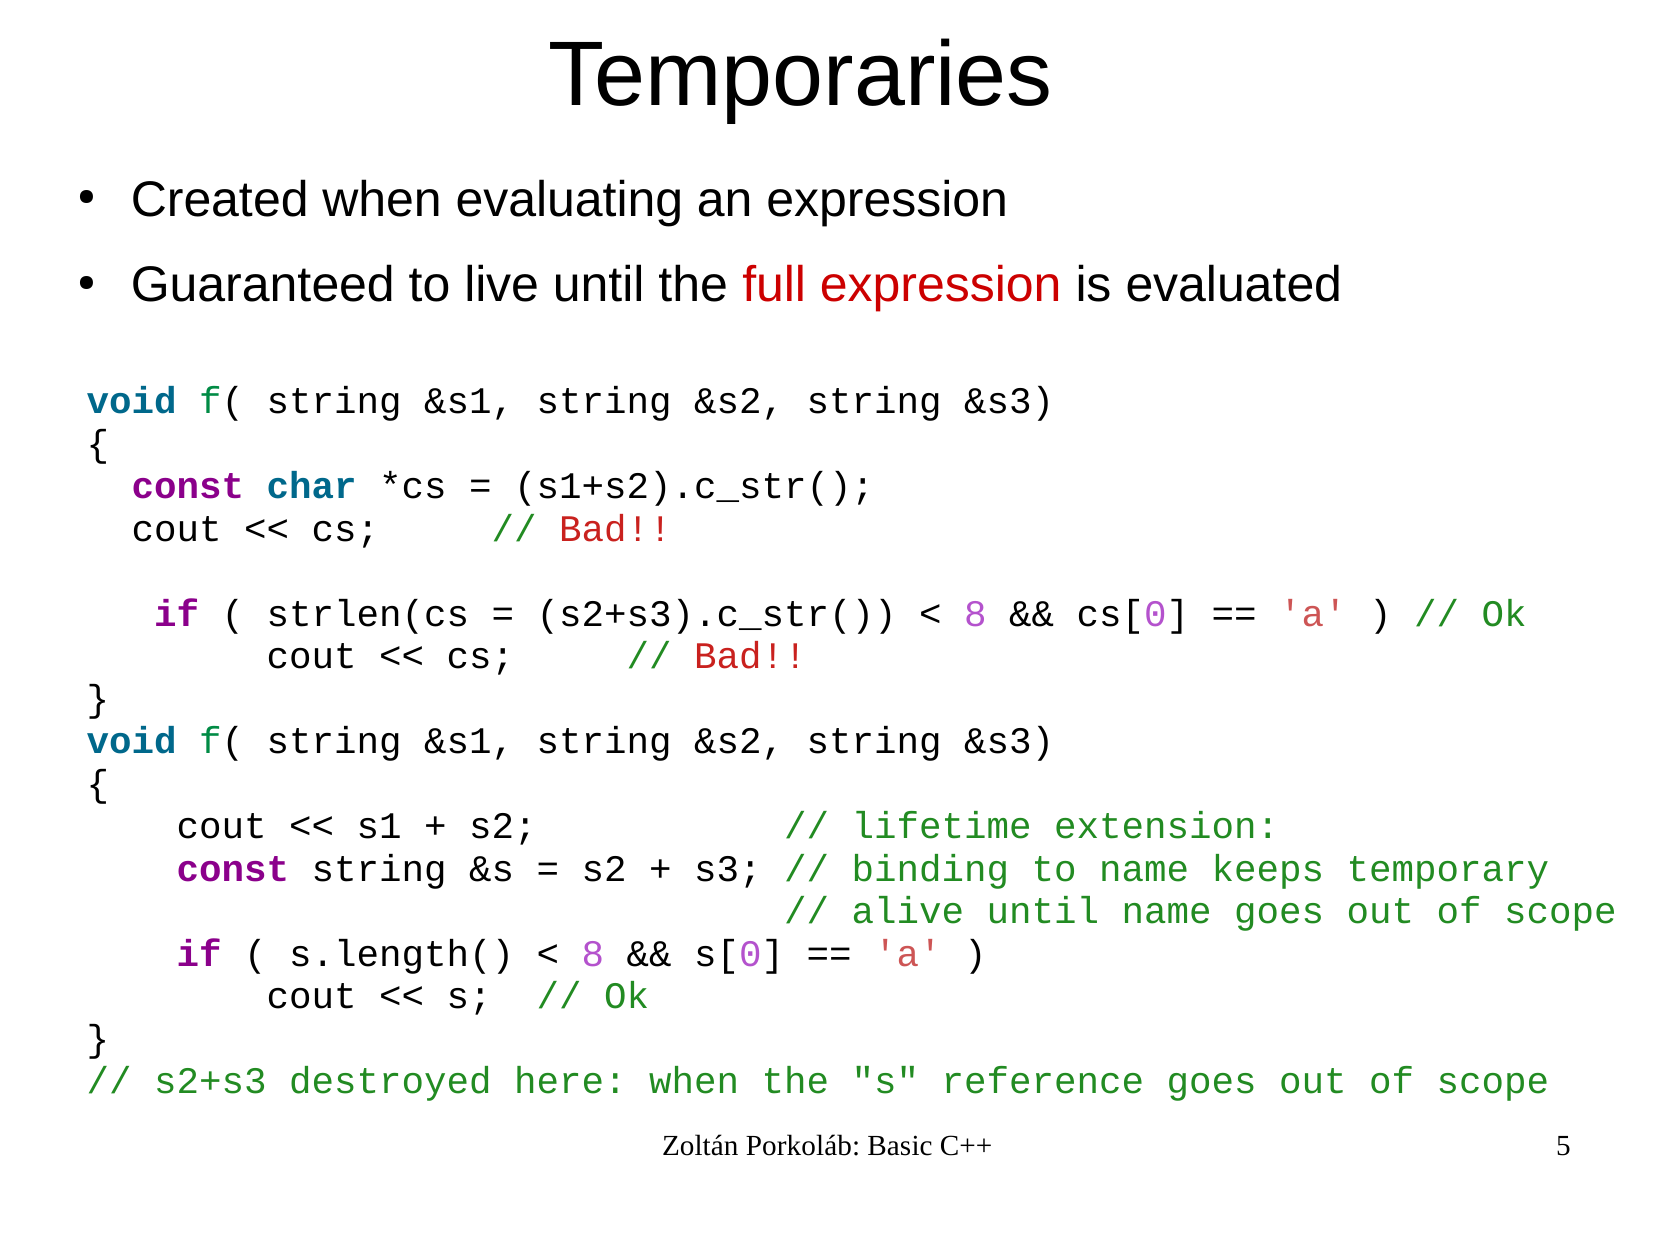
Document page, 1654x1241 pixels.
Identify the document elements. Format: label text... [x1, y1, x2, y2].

text_box void f( string &s1, string &s2, string &s3) { const char *cs = (s1+s2).c_str(); cout << cs; // Bad!! if ( strlen(cs = (s2+s3).c_str()) < 8 && cs[0] == 'a' ) // Ok cout << cs; // Bad!! } void f( string &s1, string &s2, string &s3) { cout << s1 + s2; // lifetime extension: const string &s = s2 + s3; // binding to name keeps temporary // alive until name goes out of scope if ( s.length() < 8 && s[0] == 'a' ) cout << s; // Ok } // s2+s3 destroyed here: when the "s" reference goes out of scope [71, 375, 1636, 1173]
list Created when evaluating an expression Guaranteed to live until the full expression is evaluated [60, 90, 1594, 526]
title Temporaries [56, 0, 1546, 178]
